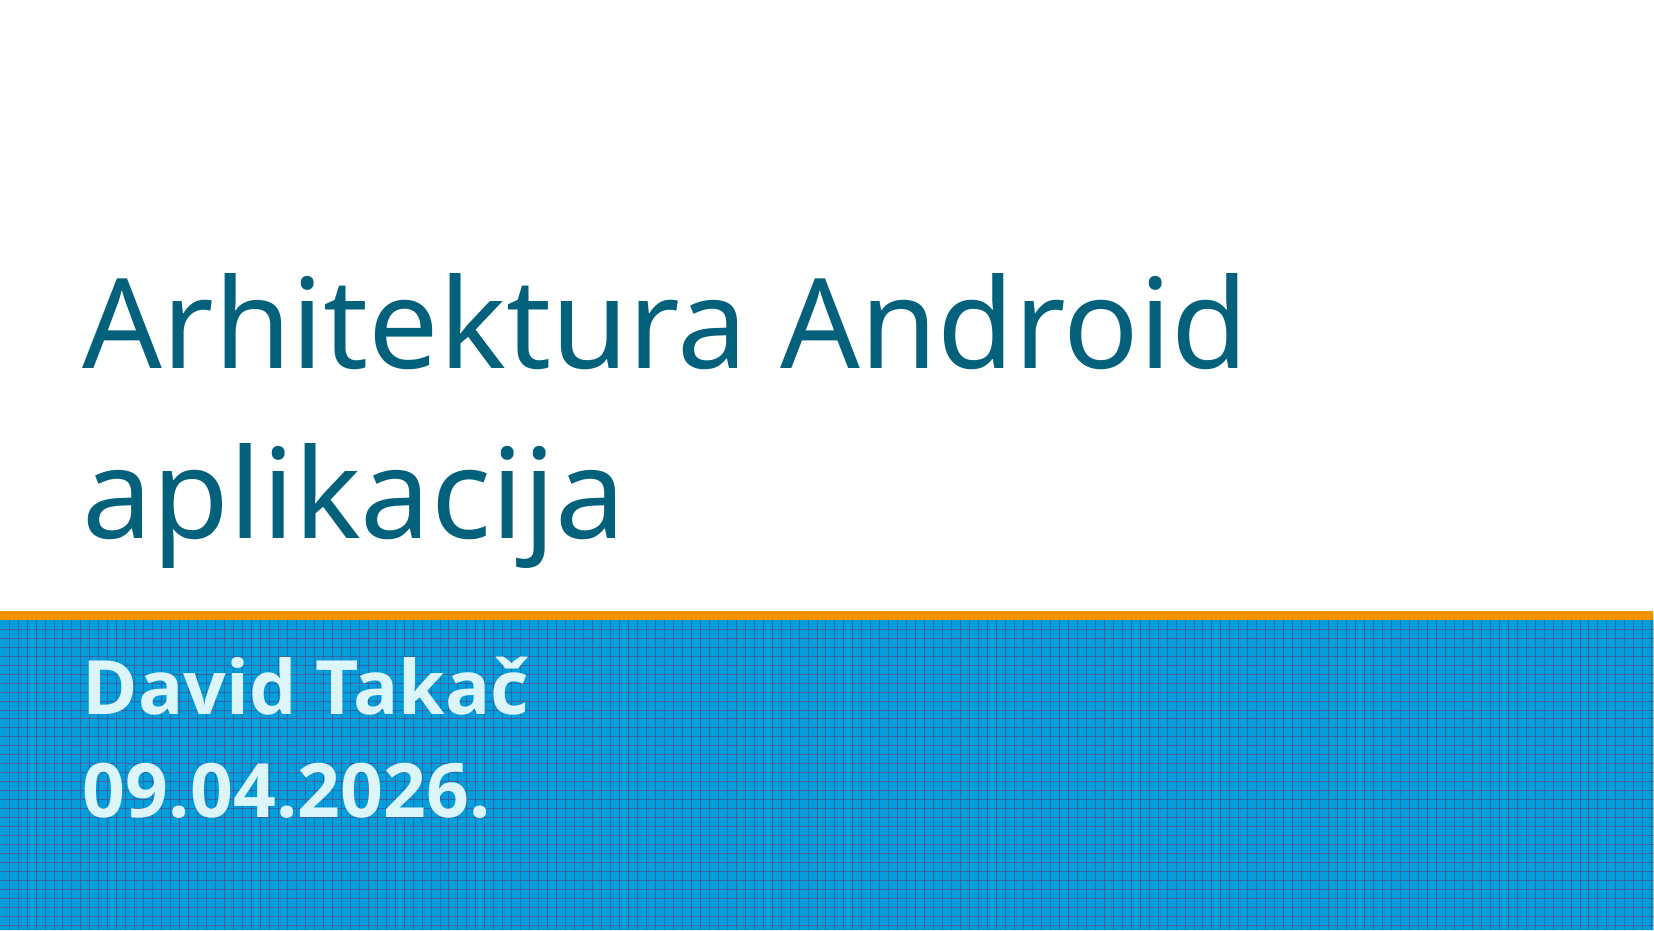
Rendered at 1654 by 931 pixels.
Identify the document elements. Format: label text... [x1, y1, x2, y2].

title Arhitektura Android aplikacija [82, 44, 1571, 576]
subtitle David Takač 09.04.2026. [82, 634, 1571, 840]
